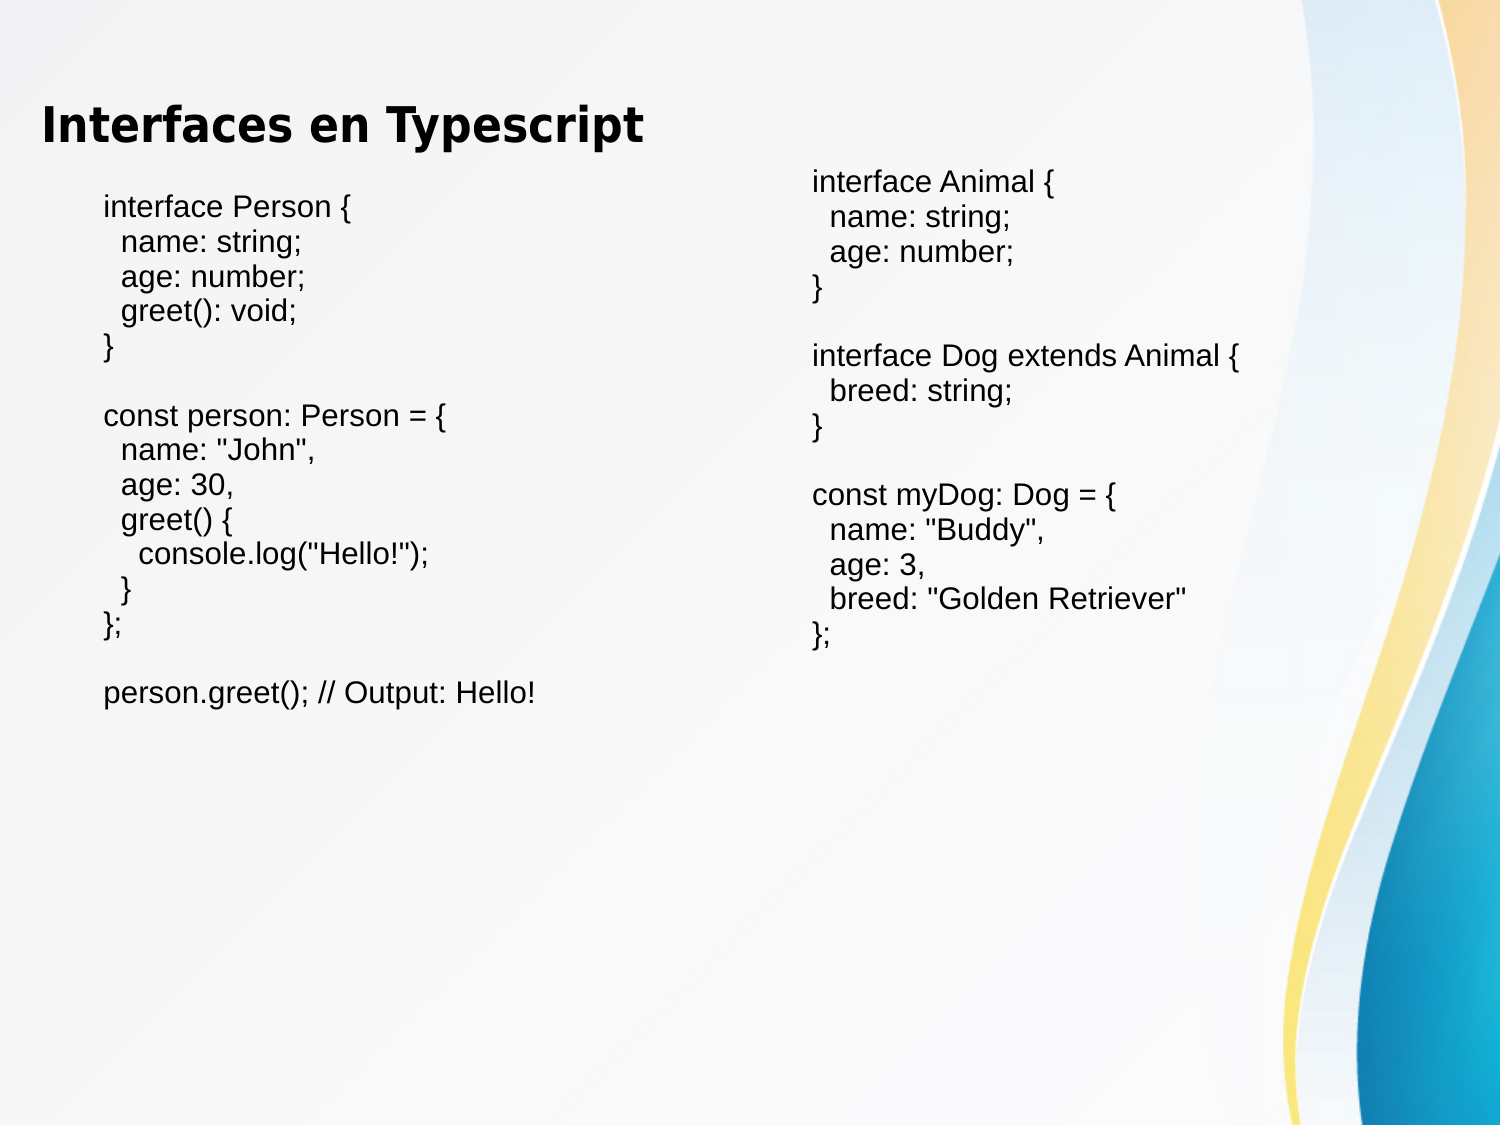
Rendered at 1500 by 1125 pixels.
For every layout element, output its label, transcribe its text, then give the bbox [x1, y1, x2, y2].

picture [0, 0, 1500, 1125]
text_box interface Person { name: string; age: number; greet(): void; } const person: Person = { name: "John", age: 30, greet() { console.log("Hello!"); } }; person.greet(); // Output: Hello! [88, 182, 635, 827]
text_box Interfaces en Typescript [27, 86, 1475, 158]
text_box interface Animal { name: string; age: number; } interface Dog extends Animal { breed: string; } const myDog: Dog = { name: "Buddy", age: 3, breed: "Golden Retriever" }; [797, 157, 1418, 837]
